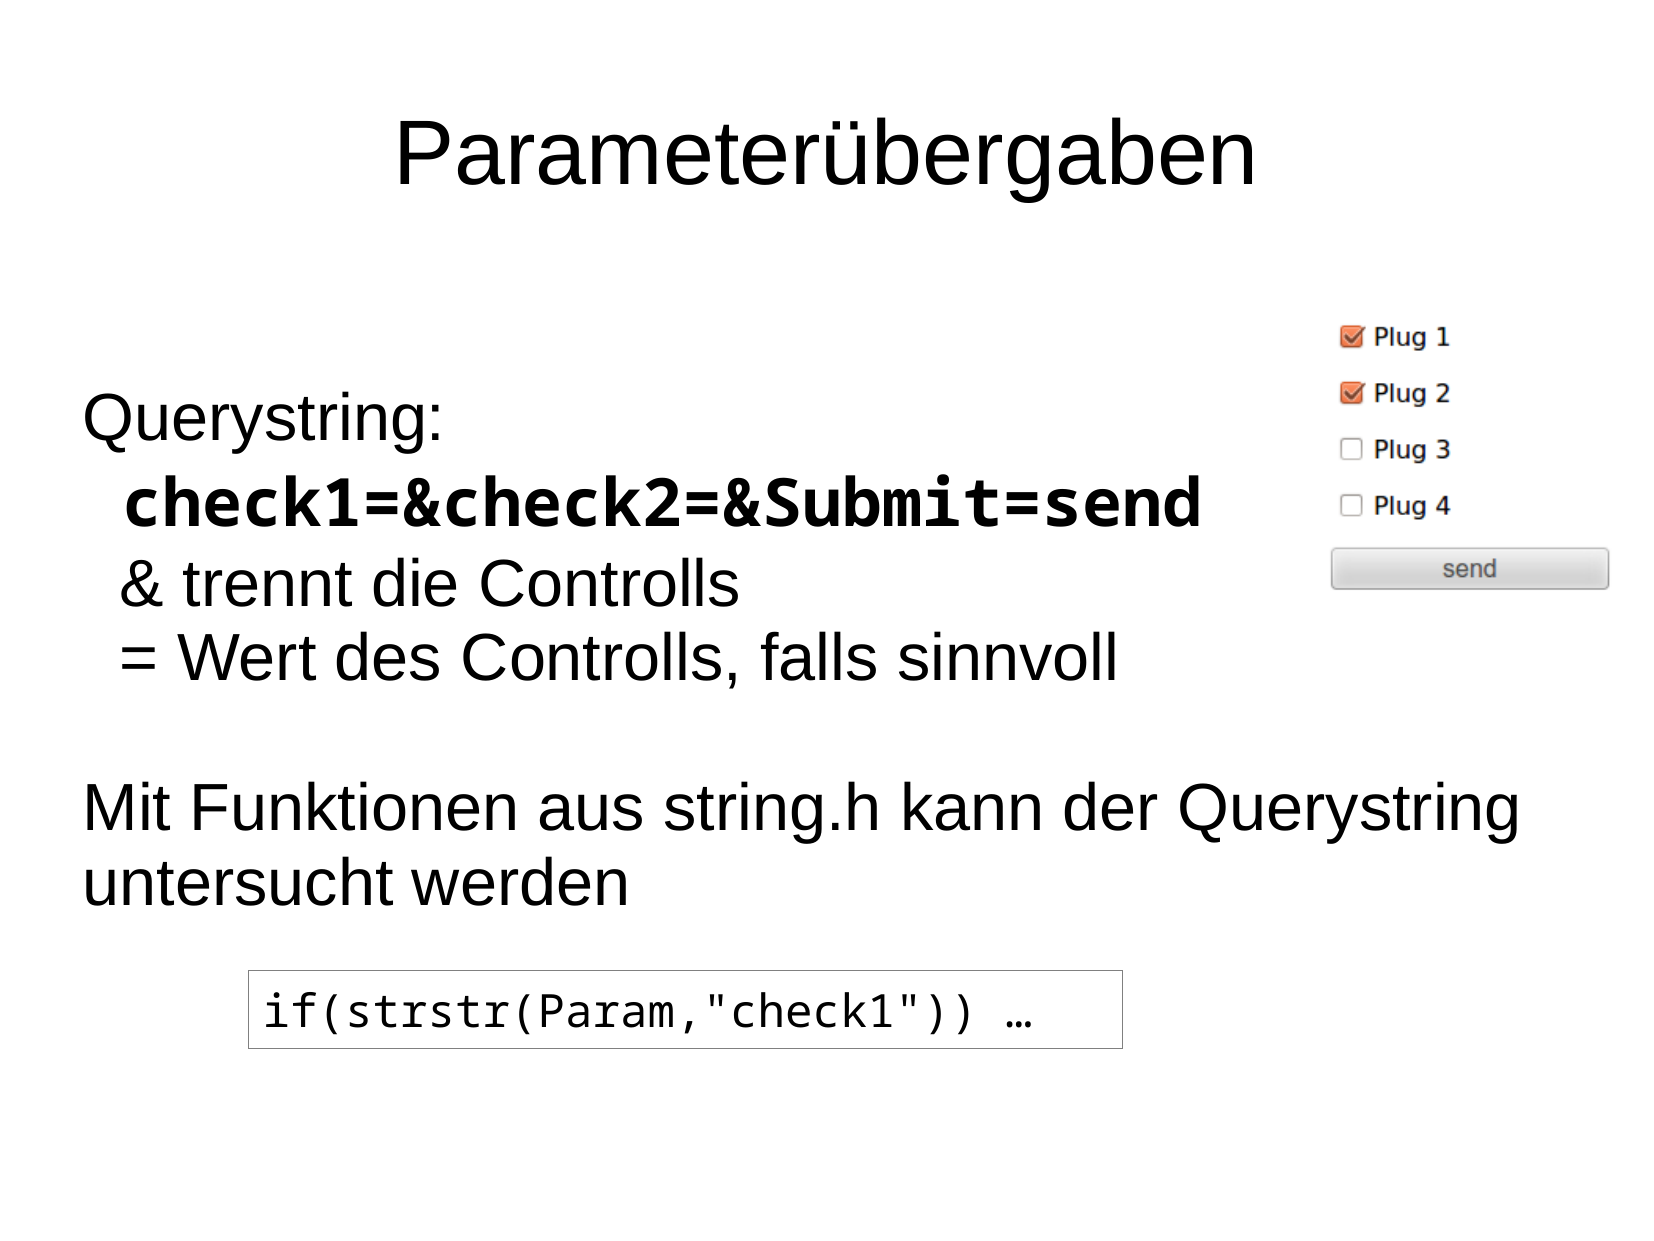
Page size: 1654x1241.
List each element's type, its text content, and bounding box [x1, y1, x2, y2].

title Parameterübergaben [82, 49, 1571, 257]
text_box if(strstr(Param,"check1")) … [248, 970, 1123, 1039]
subtitle Querystring: check1=&check2=&Submit=send & trennt die Controlls = Wert des Controlls, falls sinnvoll Mit Funktionen aus string.h kann der Querystring untersucht werden [82, 290, 1538, 1010]
picture [1325, 307, 1619, 601]
